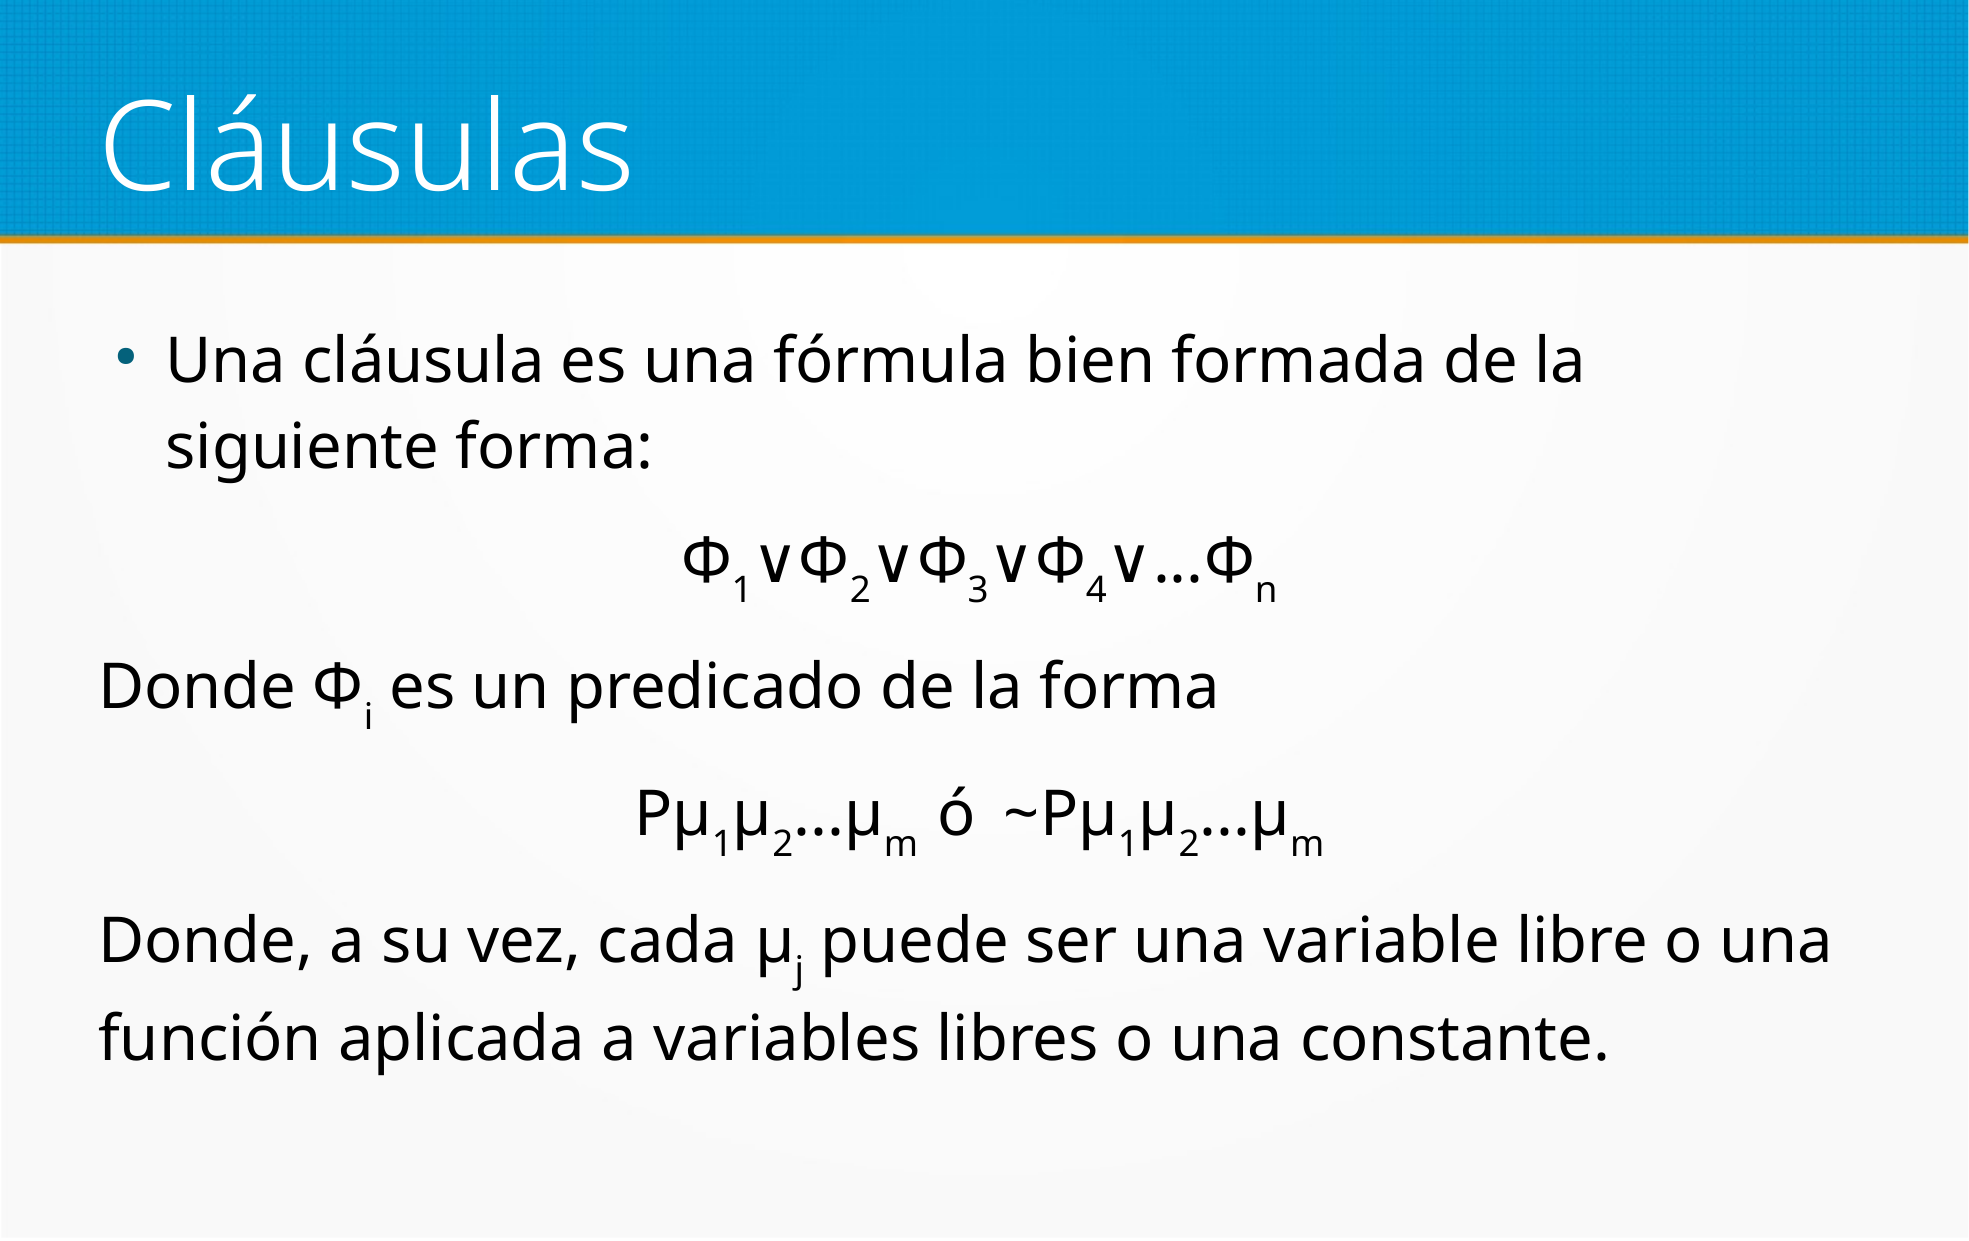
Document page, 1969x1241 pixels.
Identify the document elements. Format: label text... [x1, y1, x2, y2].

picture [0, 233, 1969, 1241]
list Una cláusula es una fórmula bien formada de la siguiente forma: Φ1∨Φ2∨Φ3∨Φ4∨...Φn Donde Φi es un predicado de la forma Pμ1μ2...μm ó ~Pμ1μ2...μm Donde, a su vez, cada μj puede ser una variable libre o una función aplicada a variables libres o una constante. [98, 315, 1861, 1081]
title Cláusulas [98, 19, 1870, 227]
